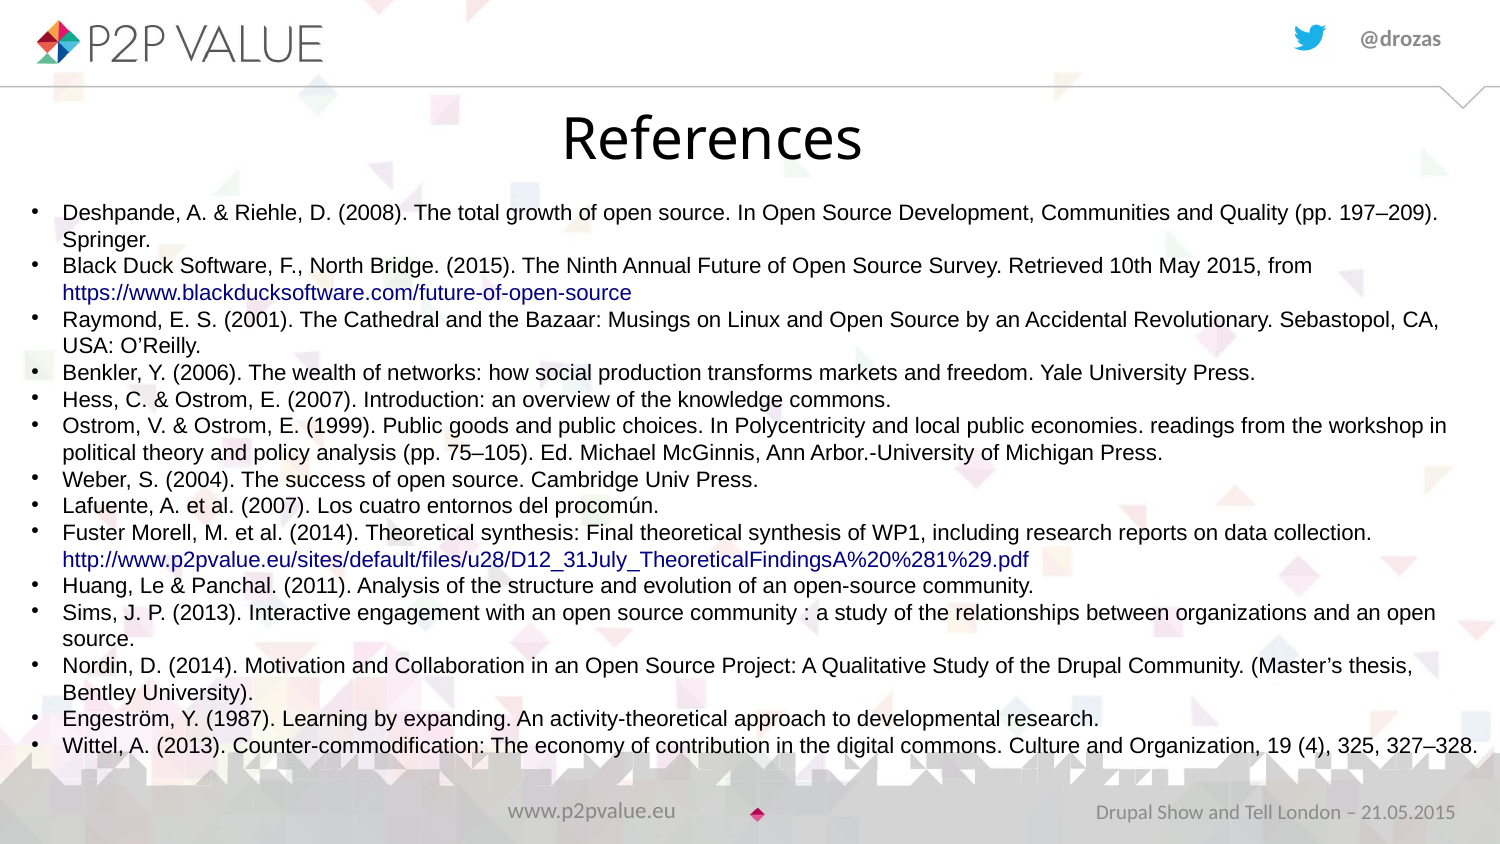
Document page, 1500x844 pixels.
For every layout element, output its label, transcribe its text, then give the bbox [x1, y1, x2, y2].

text_box @drozas [1333, 15, 1455, 60]
subtitle Deshpande, A. & Riehle, D. (2008). The total growth of open source. In Open Source Development, Communities and Quality (pp. 197–209). Springer. Black Duck Software, F., North Bridge. (2015). The Ninth Annual Future of Open Source Survey. Retrieved 10th May 2015, from https://www.blackducksoftware.com/future-of-open-source Raymond, E. S. (2001). The Cathedral and the Bazaar: Musings on Linux and Open Source by an Accidental Revolutionary. Sebastopol, CA, USA: O’Reilly. Benkler, Y. (2006). The wealth of networks: how social production transforms markets and freedom. Yale University Press. Hess, C. & Ostrom, E. (2007). Introduction: an overview of the knowledge commons. Ostrom, V. & Ostrom, E. (1999). Public goods and public choices. In Polycentricity and local public economies. readings from the workshop in political theory and policy analysis (pp. 75–105). Ed. Michael McGinnis, Ann Arbor.-University of Michigan Press. Weber, S. (2004). The success of open source. Cambridge Univ Press. Lafuente, A. et al. (2007). Los cuatro entornos del procomún. Fuster Morell, M. et al. (2014). Theoretical synthesis: Final theoretical synthesis of WP1, including research reports on data collection. http://www.p2pvalue.eu/sites/default/files/u28/D12_31July_TheoreticalFindingsA%20%281%29.pdf Huang, Le & Panchal. (2011). Analysis of the structure and evolution of an open-source community. Sims, J. P. (2013). Interactive engagement with an open source community : a study of the relationships between organizations and an open source. Nordin, D. (2014). Motivation and Collaboration in an Open Source Project: A Qualitative Study of the Drupal Community. (Master’s thesis, Bentley University). Engeström, Y. (1987). Learning by expanding. An activity-theoretical approach to developmental research. Wittel, A. (2013). Counter-commodification: The economy of contribution in the digital commons. Culture and Organization, 19 (4), 325, 327–328. [17, 191, 1499, 796]
text_box www.p2pvalue.eu [501, 789, 720, 829]
text_box Drupal Show and Tell London – 21.05.2015 [777, 788, 1470, 834]
picture [0, 0, 1500, 844]
title References [60, 92, 1366, 181]
